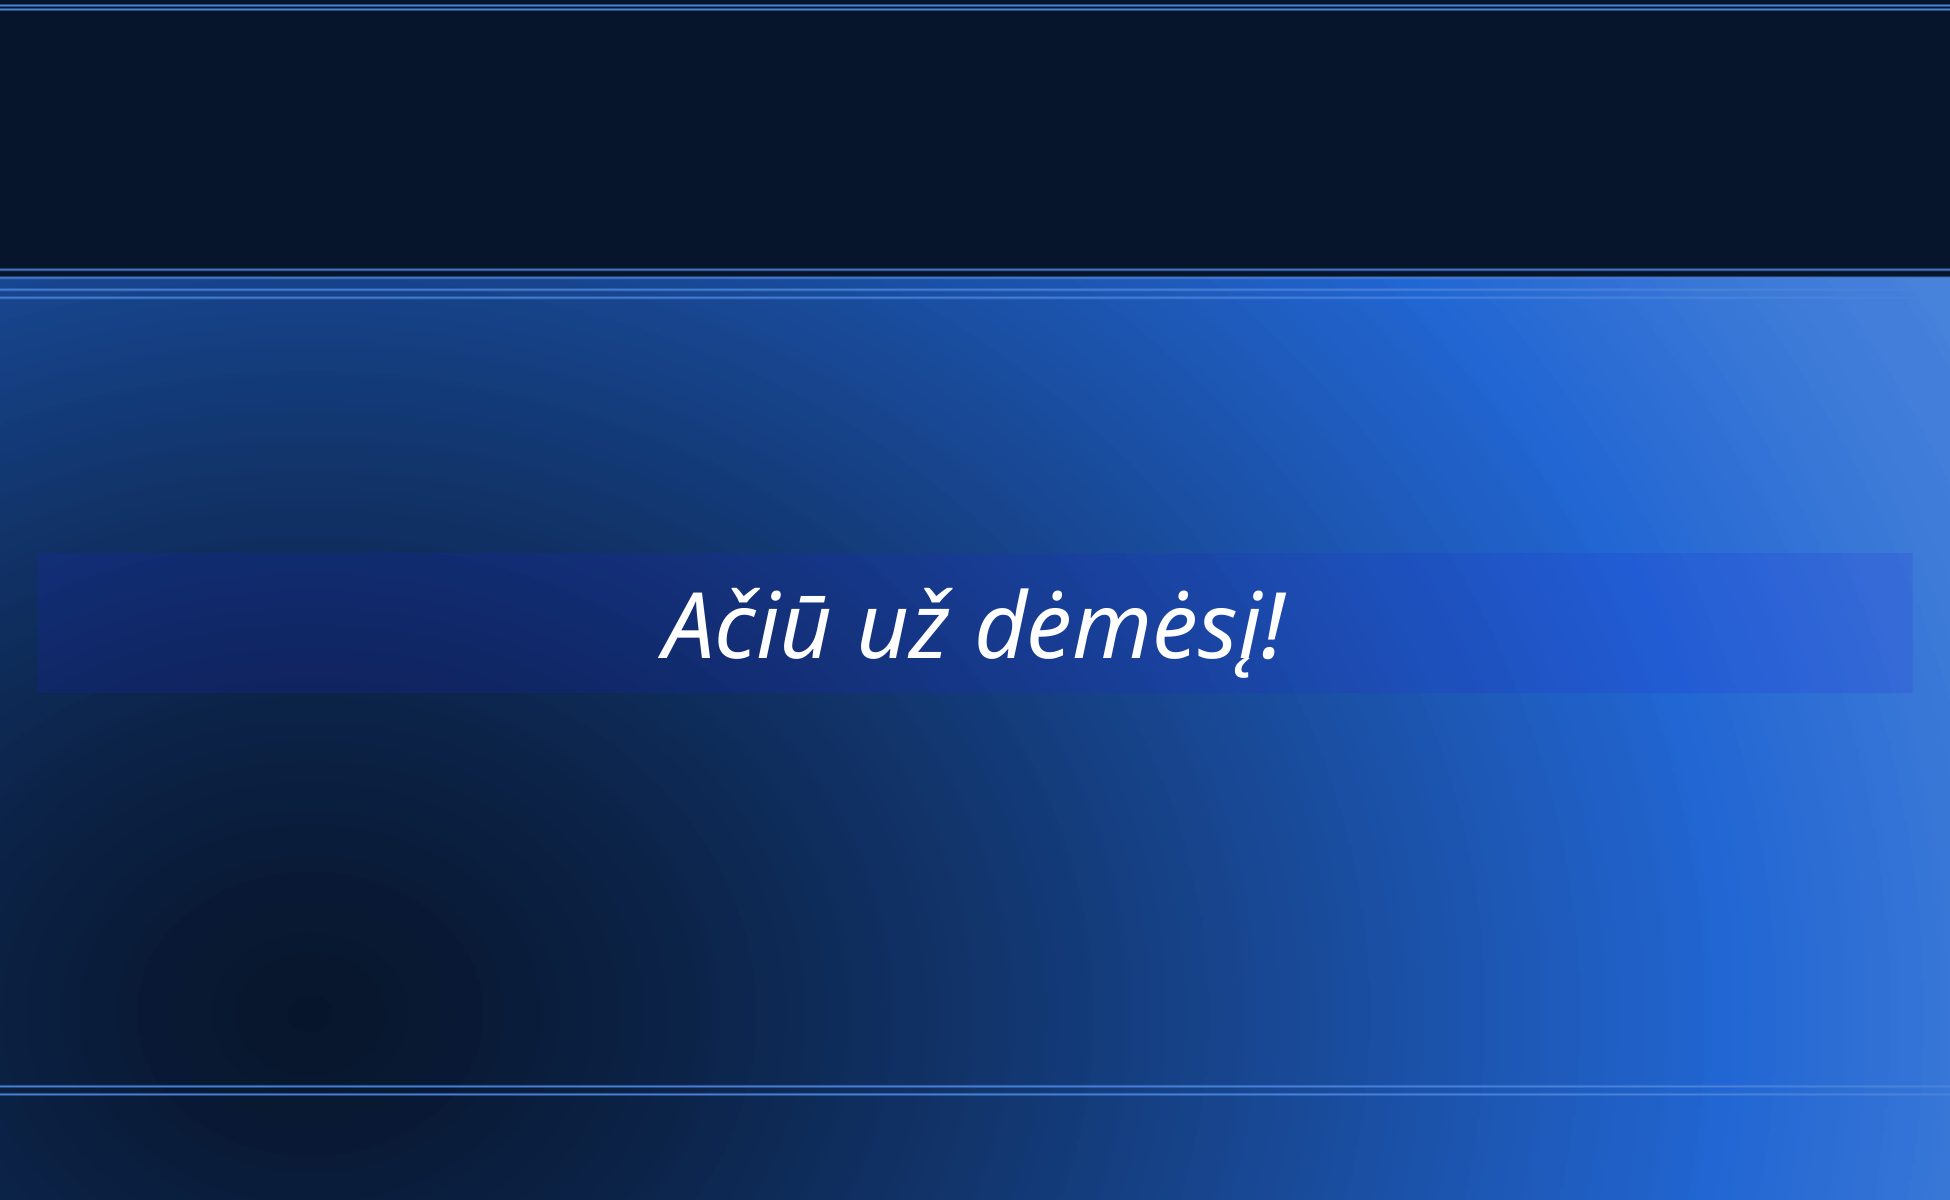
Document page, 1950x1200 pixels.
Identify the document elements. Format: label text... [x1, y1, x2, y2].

text_box Ačiū už dėmėsį! [37, 553, 1913, 676]
picture [0, 0, 1950, 1200]
